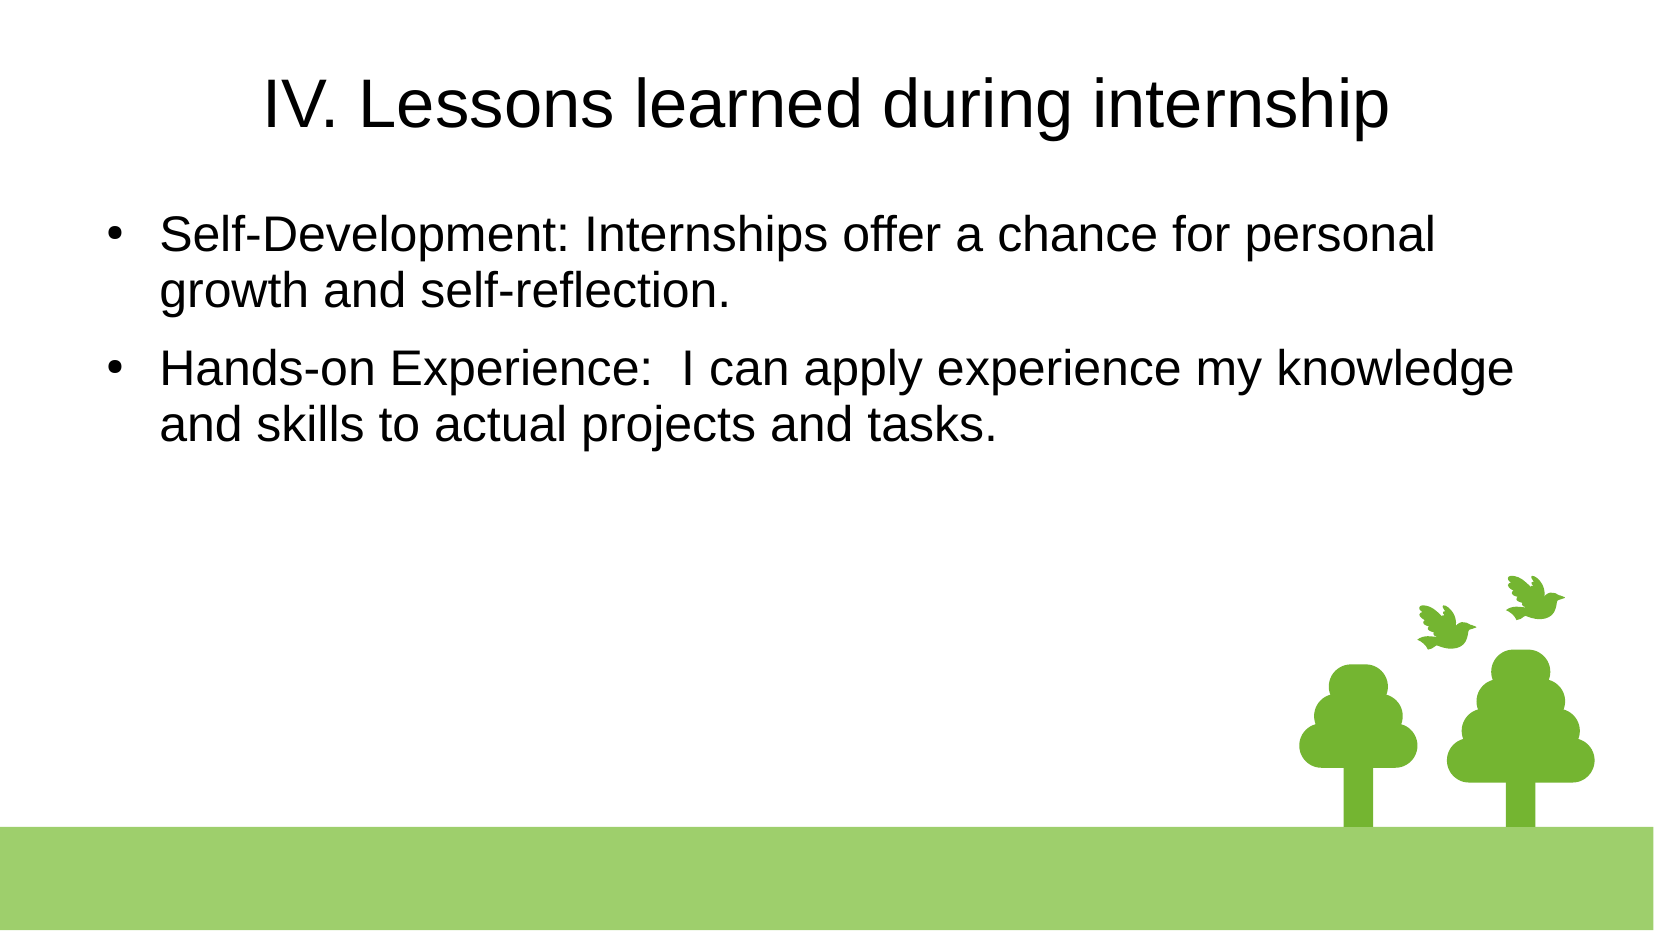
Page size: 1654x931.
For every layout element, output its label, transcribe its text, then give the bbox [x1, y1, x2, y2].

title IV. Lessons learned during internship [88, 29, 1565, 178]
list Self-Development: Internships offer a chance for personal growth and self-reflection. Hands-on Experience: I can apply experience my knowledge and skills to actual projects and tasks. [88, 206, 1565, 739]
